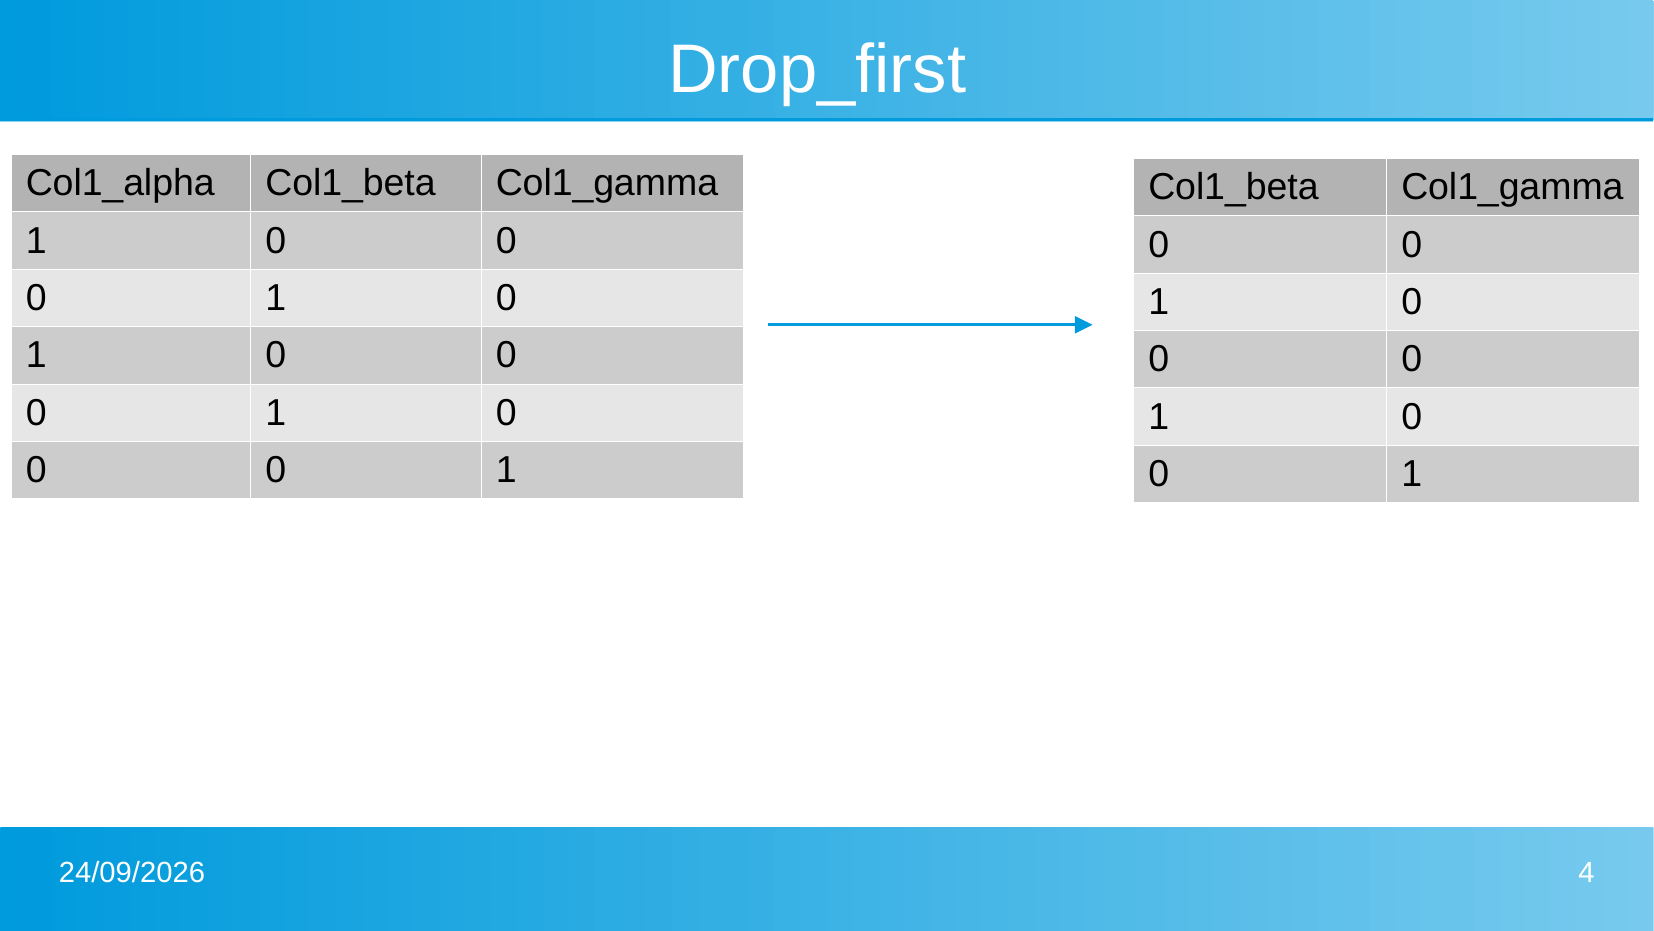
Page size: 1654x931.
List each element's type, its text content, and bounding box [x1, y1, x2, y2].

table_cell 1 [1387, 446, 1639, 502]
table_cell 0 [251, 212, 481, 269]
table_cell 1 [482, 442, 743, 498]
table_cell 0 [1134, 331, 1386, 387]
table_cell 0 [1387, 274, 1639, 330]
table_cell 1 [12, 327, 250, 384]
table_header Col1_alpha [12, 155, 250, 211]
table_cell 0 [482, 327, 743, 384]
table_cell 1 [251, 270, 481, 326]
table_cell 0 [1387, 216, 1639, 273]
table_cell 1 [1134, 274, 1386, 330]
table_cell 0 [251, 327, 481, 384]
table_cell 0 [1134, 216, 1386, 273]
table_cell 0 [482, 385, 743, 441]
table_cell 0 [1387, 331, 1639, 387]
table_header Col1_beta [251, 155, 481, 211]
title Drop_first [59, 29, 1595, 108]
table_cell 1 [1134, 388, 1386, 445]
table_cell 0 [12, 270, 250, 326]
table_cell 0 [1134, 446, 1386, 502]
table_cell 0 [251, 442, 481, 498]
table_header Col1_gamma [482, 155, 743, 211]
table_cell 0 [12, 385, 250, 441]
table_header Col1_beta [1134, 159, 1386, 215]
table_header Col1_gamma [1387, 159, 1639, 215]
table_cell 1 [12, 212, 250, 269]
table_cell 1 [251, 385, 481, 441]
table_cell 0 [482, 212, 743, 269]
table_cell 0 [12, 442, 250, 498]
table_cell 0 [482, 270, 743, 326]
table_cell 0 [1387, 388, 1639, 445]
